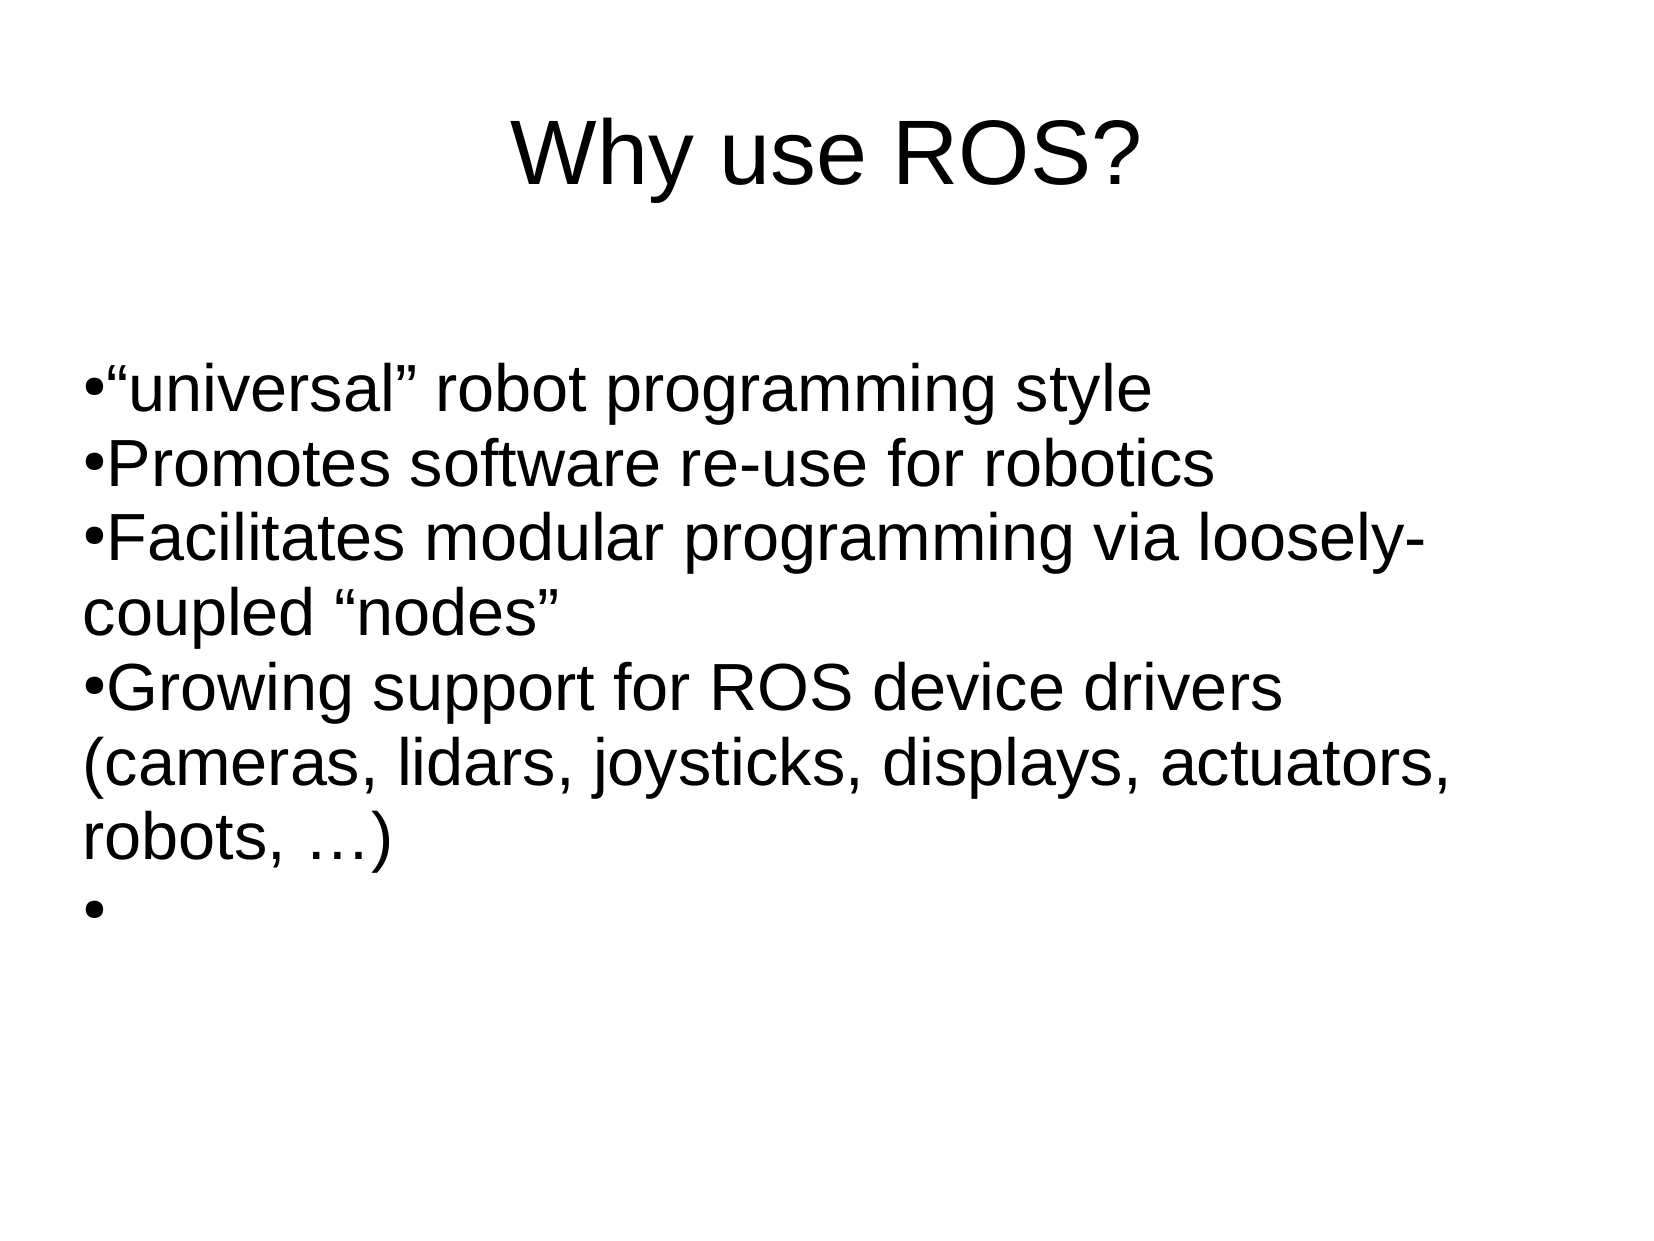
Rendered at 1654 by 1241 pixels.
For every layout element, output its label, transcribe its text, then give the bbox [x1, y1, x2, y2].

title Why use ROS? [82, 49, 1571, 257]
subtitle “universal” robot programming style Promotes software re-use for robotics Facilitates modular programming via loosely-coupled “nodes” Growing support for ROS device drivers (cameras, lidars, joysticks, displays, actuators, robots, …) [82, 290, 1538, 1010]
